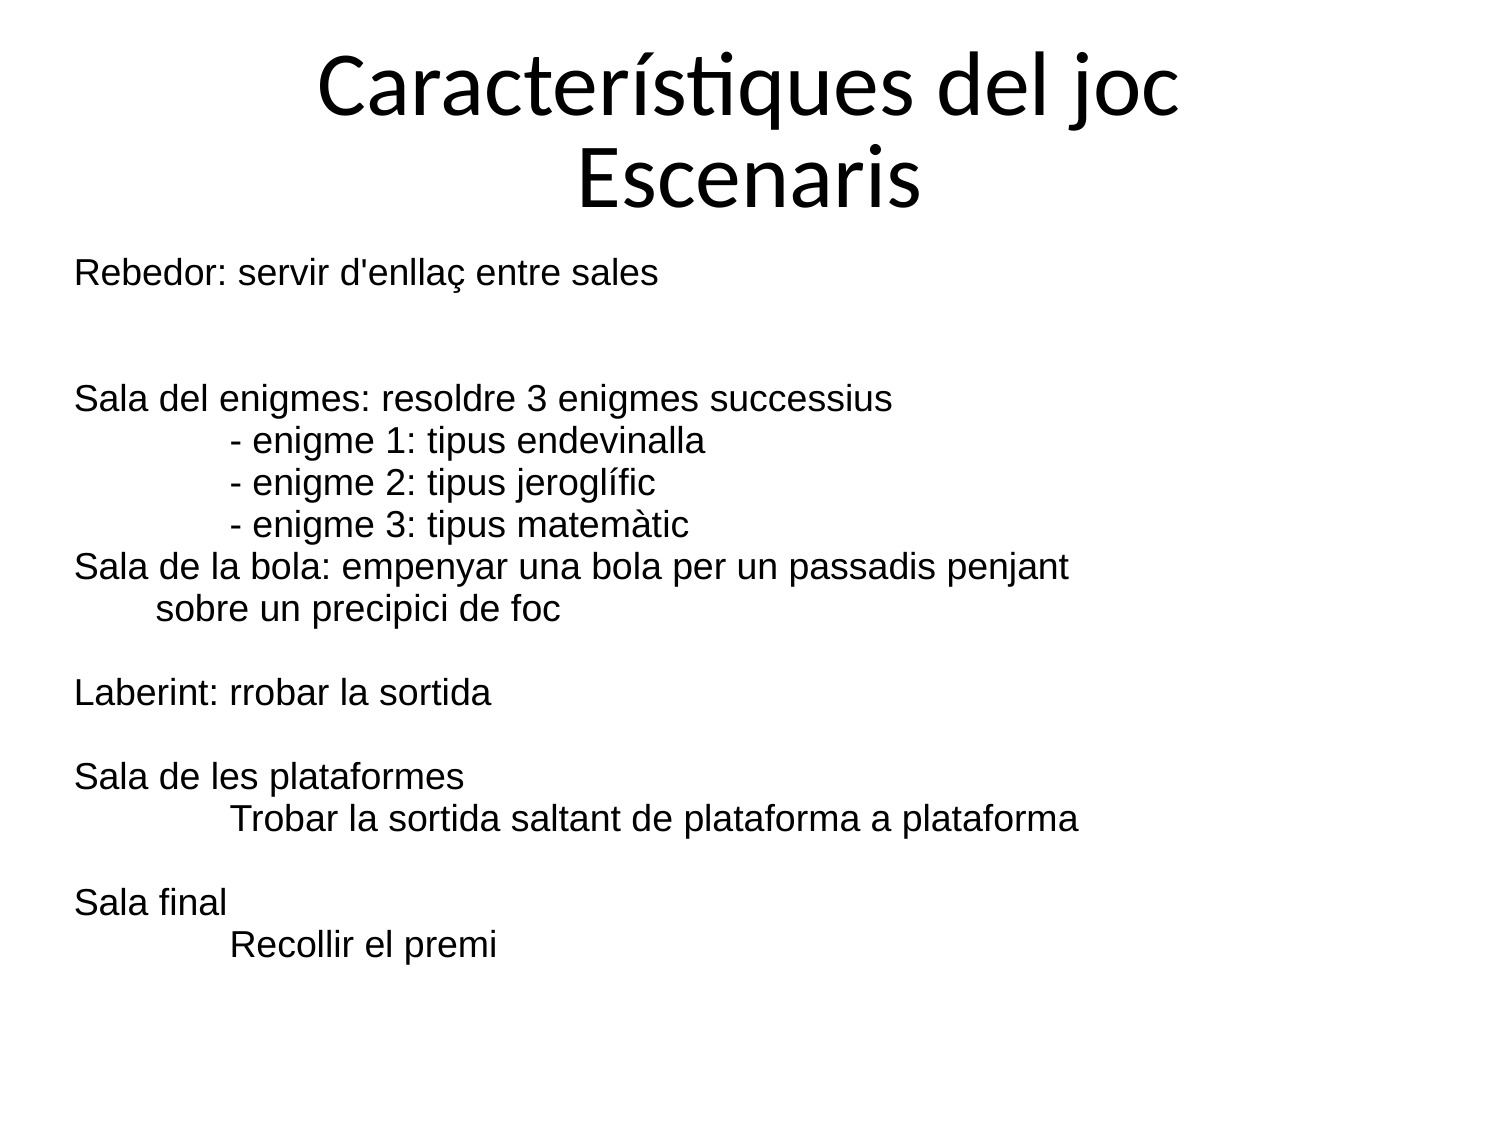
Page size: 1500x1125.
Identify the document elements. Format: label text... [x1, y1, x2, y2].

title Característiques del joc Escenaris [75, 31, 1425, 246]
text_box Rebedor: servir d'enllaç entre sales Sala del enigmes: resoldre 3 enigmes successius - enigme 1: tipus endevinalla - enigme 2: tipus jeroglífic - enigme 3: tipus matemàtic Sala de la bola: empenyar una bola per un passadis penjant sobre un precipici de foc Laberint: rrobar la sortida Sala de les plataformes Trobar la sortida saltant de plataforma a plataforma Sala final Recollir el premi [59, 243, 1123, 1057]
